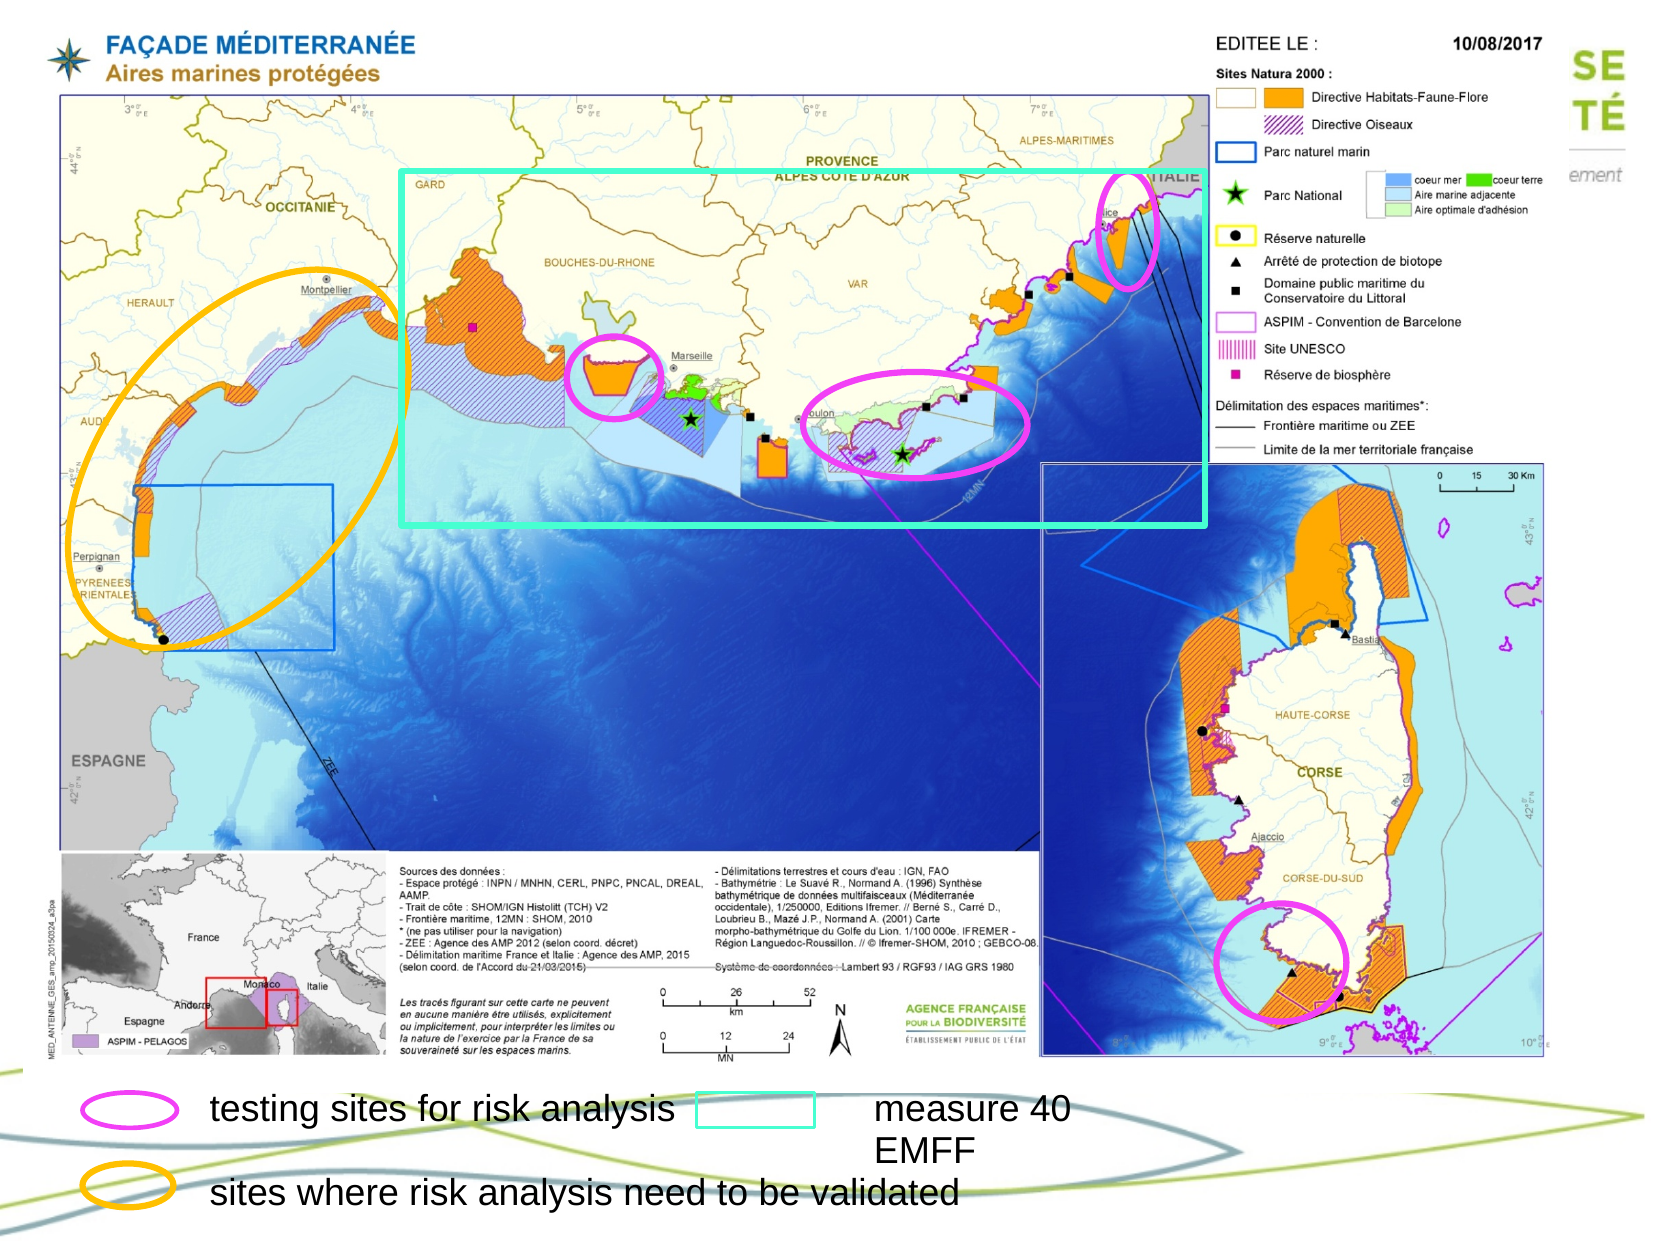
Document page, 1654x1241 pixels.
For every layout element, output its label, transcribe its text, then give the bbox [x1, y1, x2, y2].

picture [0, 0, 1654, 1241]
text_box testing sites for risk analysis measure 40 EMFF sites where risk analysis need to be validated [47, 1080, 1111, 1241]
